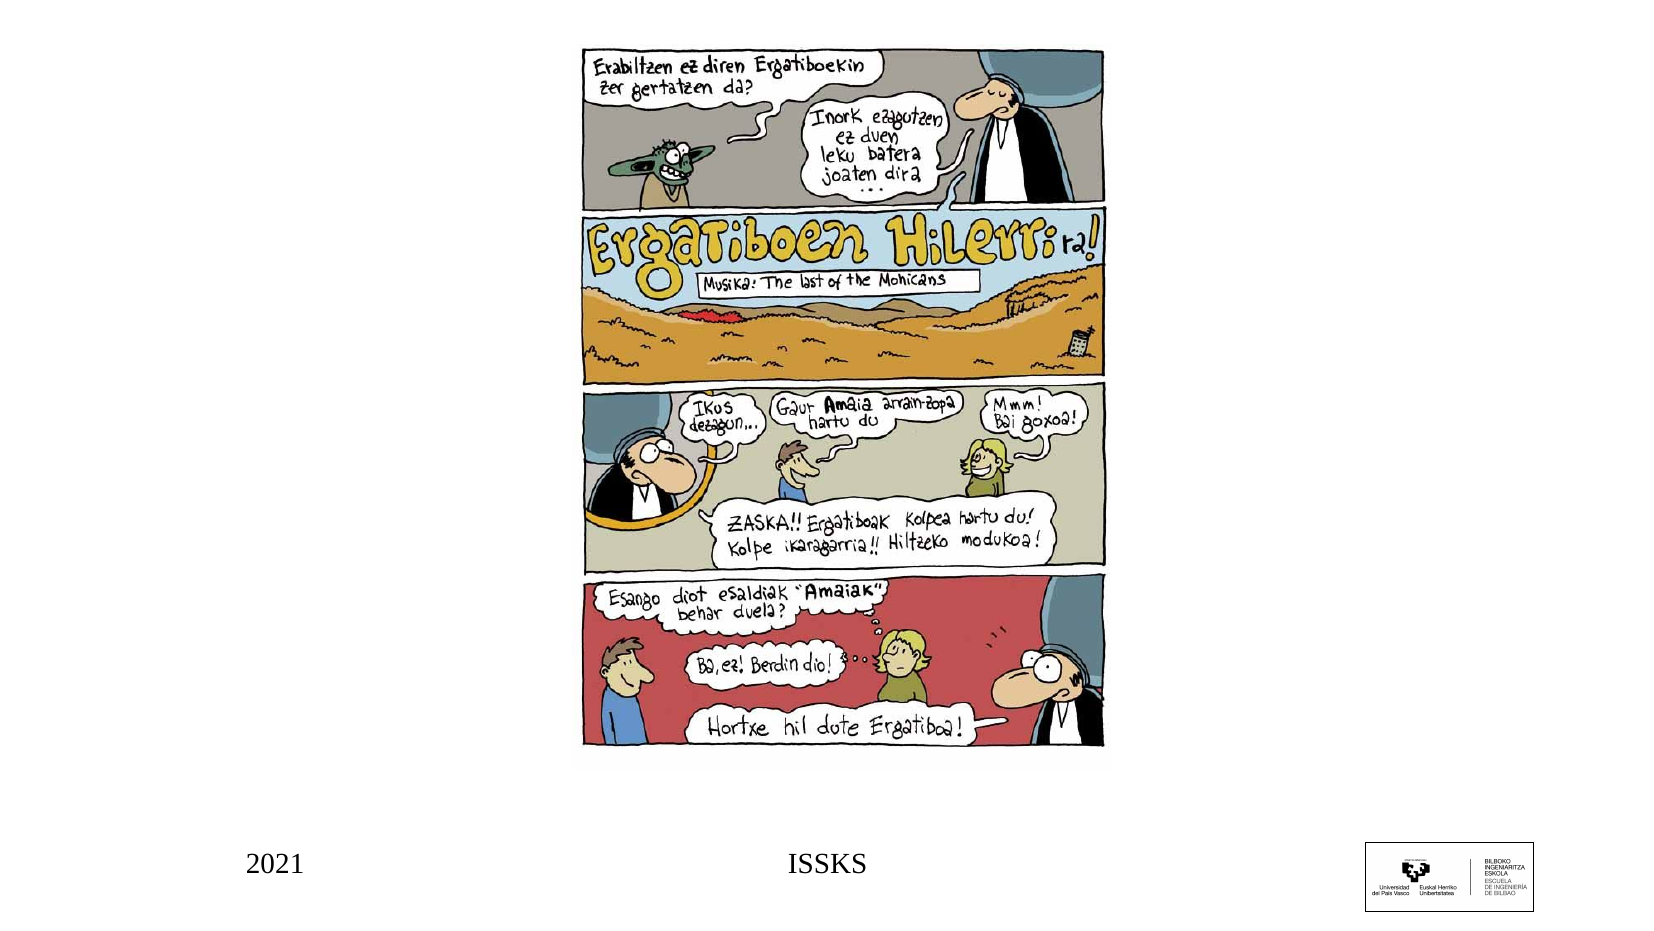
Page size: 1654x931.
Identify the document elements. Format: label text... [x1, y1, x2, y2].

picture [1366, 843, 1533, 911]
title Ergatiboa [82, 37, 1571, 193]
picture [572, 44, 1111, 771]
